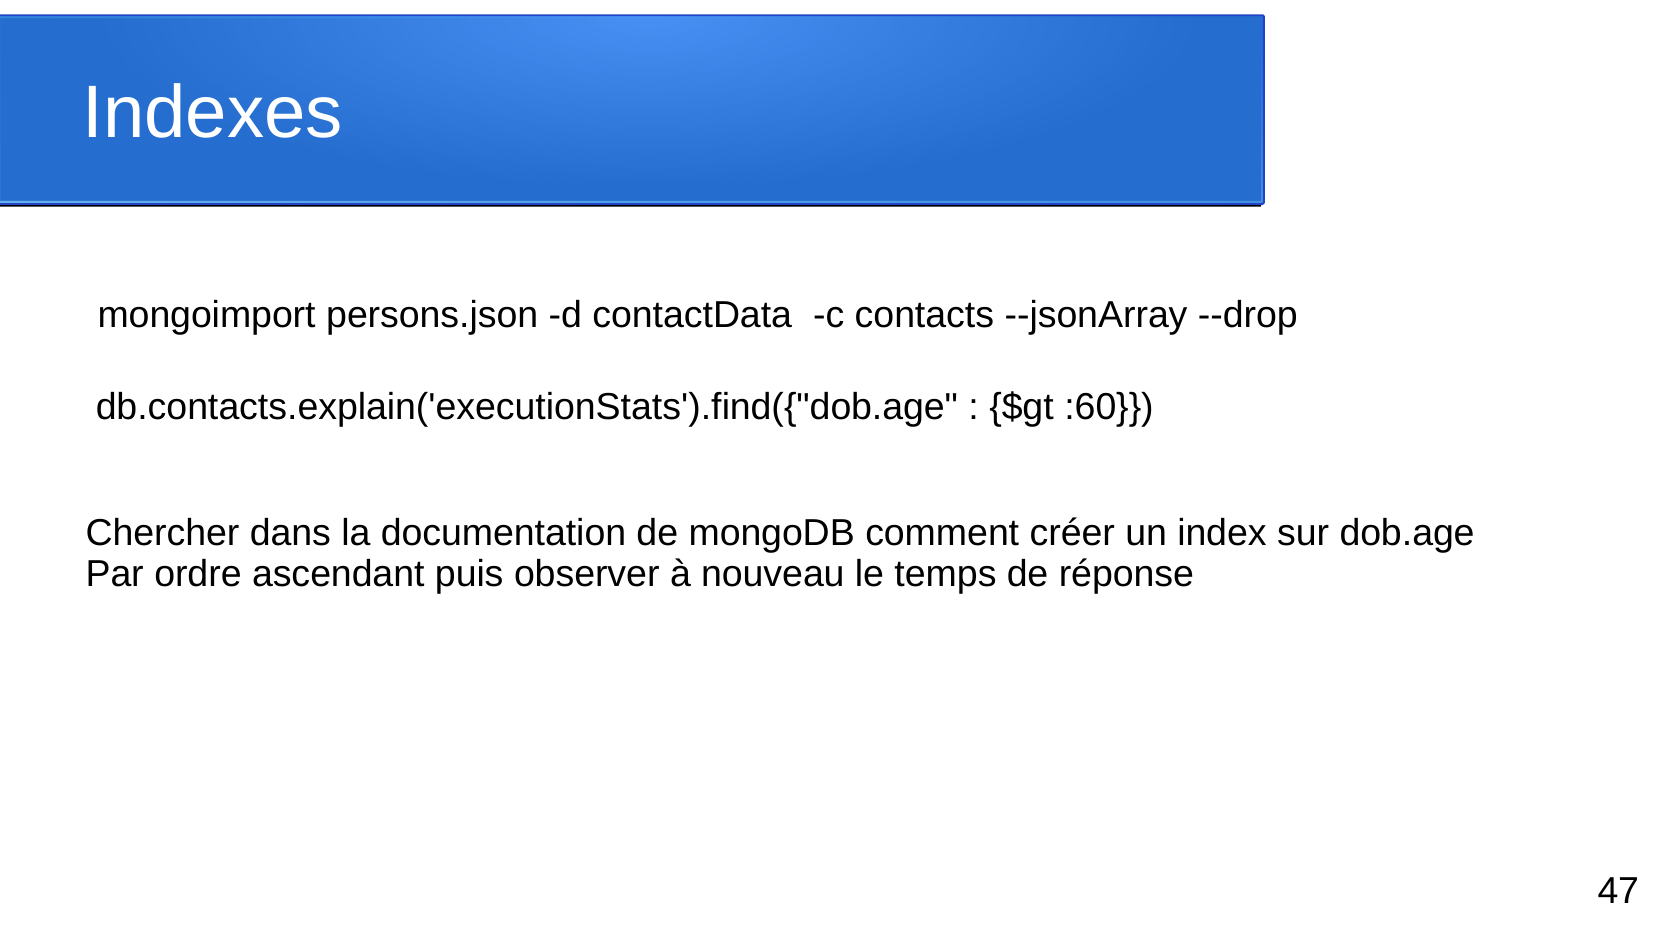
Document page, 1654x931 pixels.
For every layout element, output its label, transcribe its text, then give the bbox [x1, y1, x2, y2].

text_box mongoimport persons.json -d contactData -c contacts --jsonArray --drop [82, 285, 1314, 343]
title Indexes [82, 35, 1235, 189]
text_box db.contacts.explain('executionStats').find({"dob.age" : {$gt :60}}) [81, 377, 1170, 477]
text_box Chercher dans la documentation de mongoDB comment créer un index sur dob.age Par ordre ascendant puis observer à nouveau le temps de réponse [70, 503, 1490, 603]
text_box 47 [1582, 862, 1654, 920]
list [82, 224, 1571, 764]
